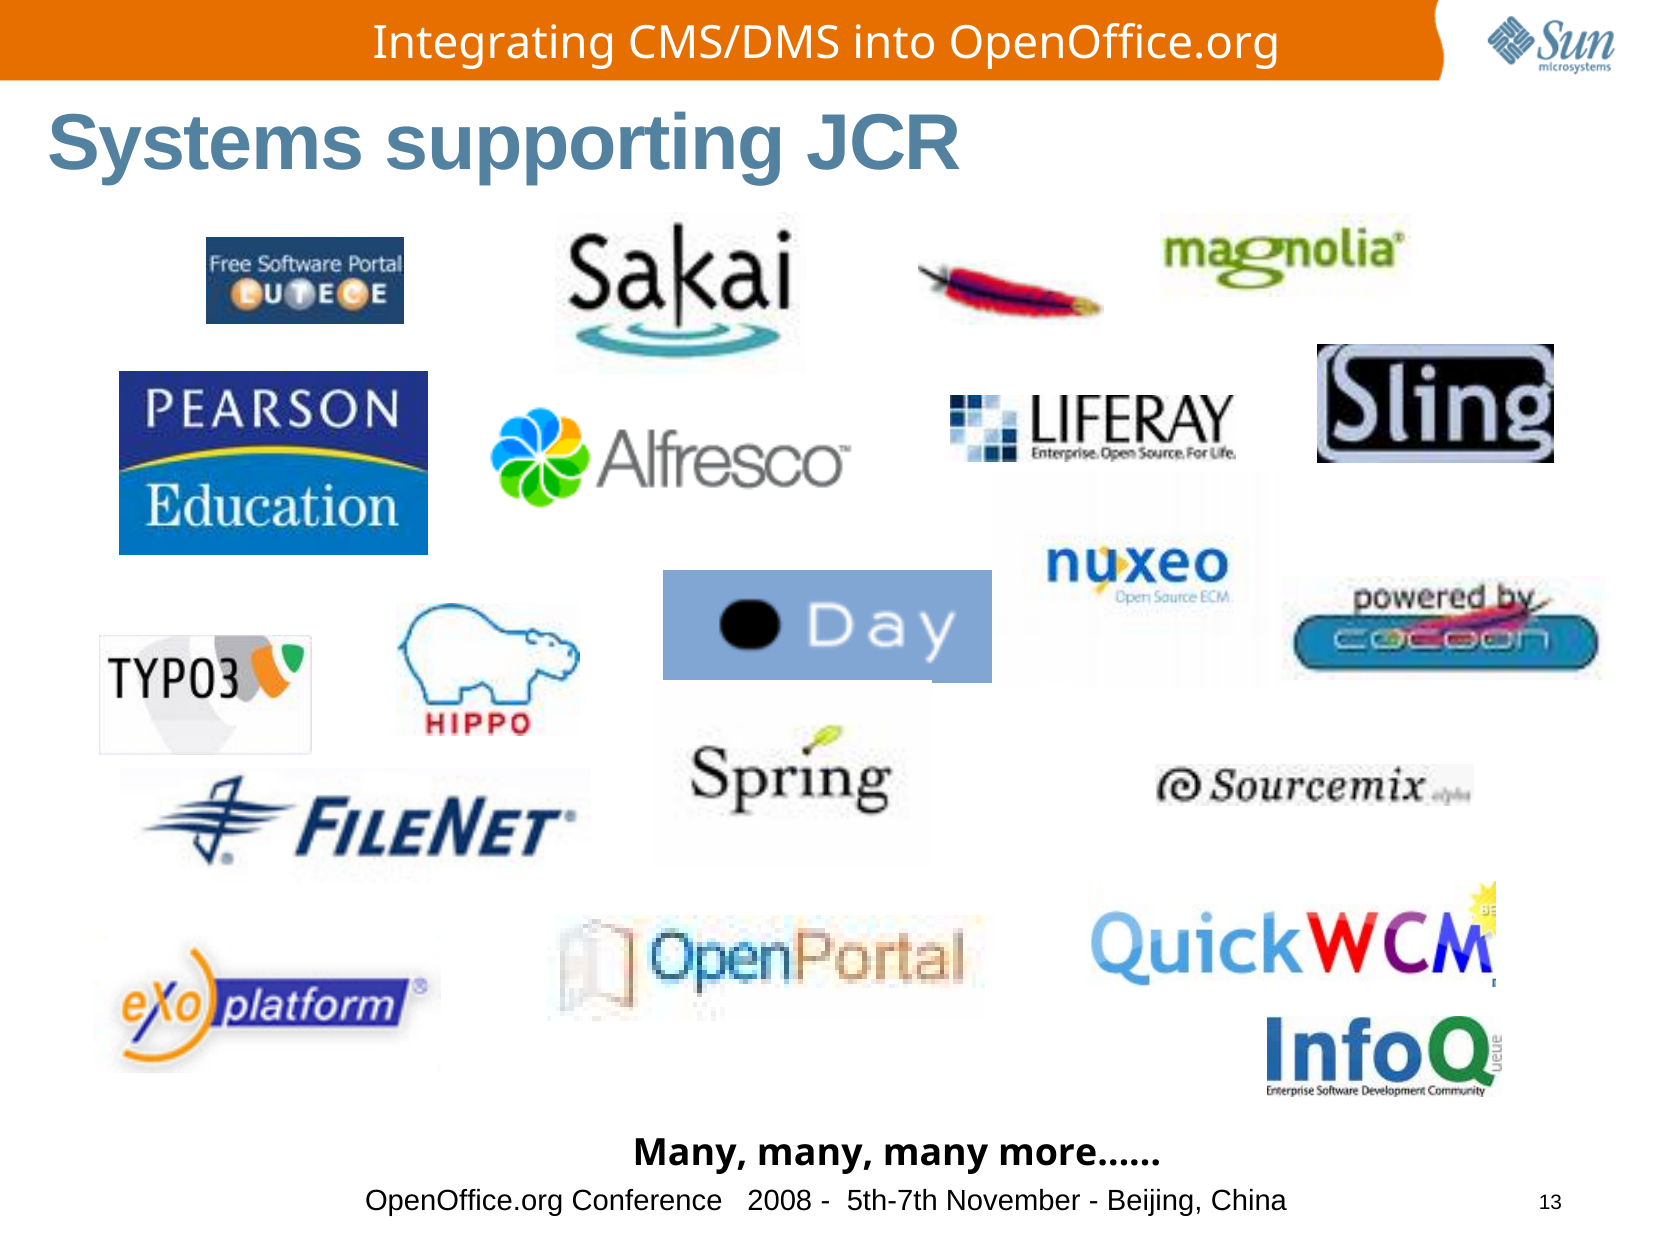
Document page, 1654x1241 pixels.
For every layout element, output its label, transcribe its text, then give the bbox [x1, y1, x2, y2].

picture [480, 397, 865, 519]
text_box Many, many, many more…… [618, 1125, 1177, 1182]
picture [396, 603, 580, 736]
picture [918, 259, 1104, 325]
title Systems supporting JCR [47, 105, 1549, 221]
picture [206, 237, 404, 324]
picture [87, 935, 441, 1074]
picture [1282, 576, 1606, 680]
picture [950, 395, 1236, 462]
picture [1160, 213, 1411, 297]
picture [555, 212, 806, 374]
picture [652, 471, 1280, 866]
picture [0, 0, 1654, 83]
picture [120, 768, 591, 883]
picture [1317, 344, 1554, 463]
picture [119, 371, 428, 555]
picture [1155, 764, 1474, 806]
picture [1087, 881, 1496, 987]
picture [1267, 1016, 1502, 1097]
picture [547, 915, 995, 1021]
picture [99, 635, 312, 755]
